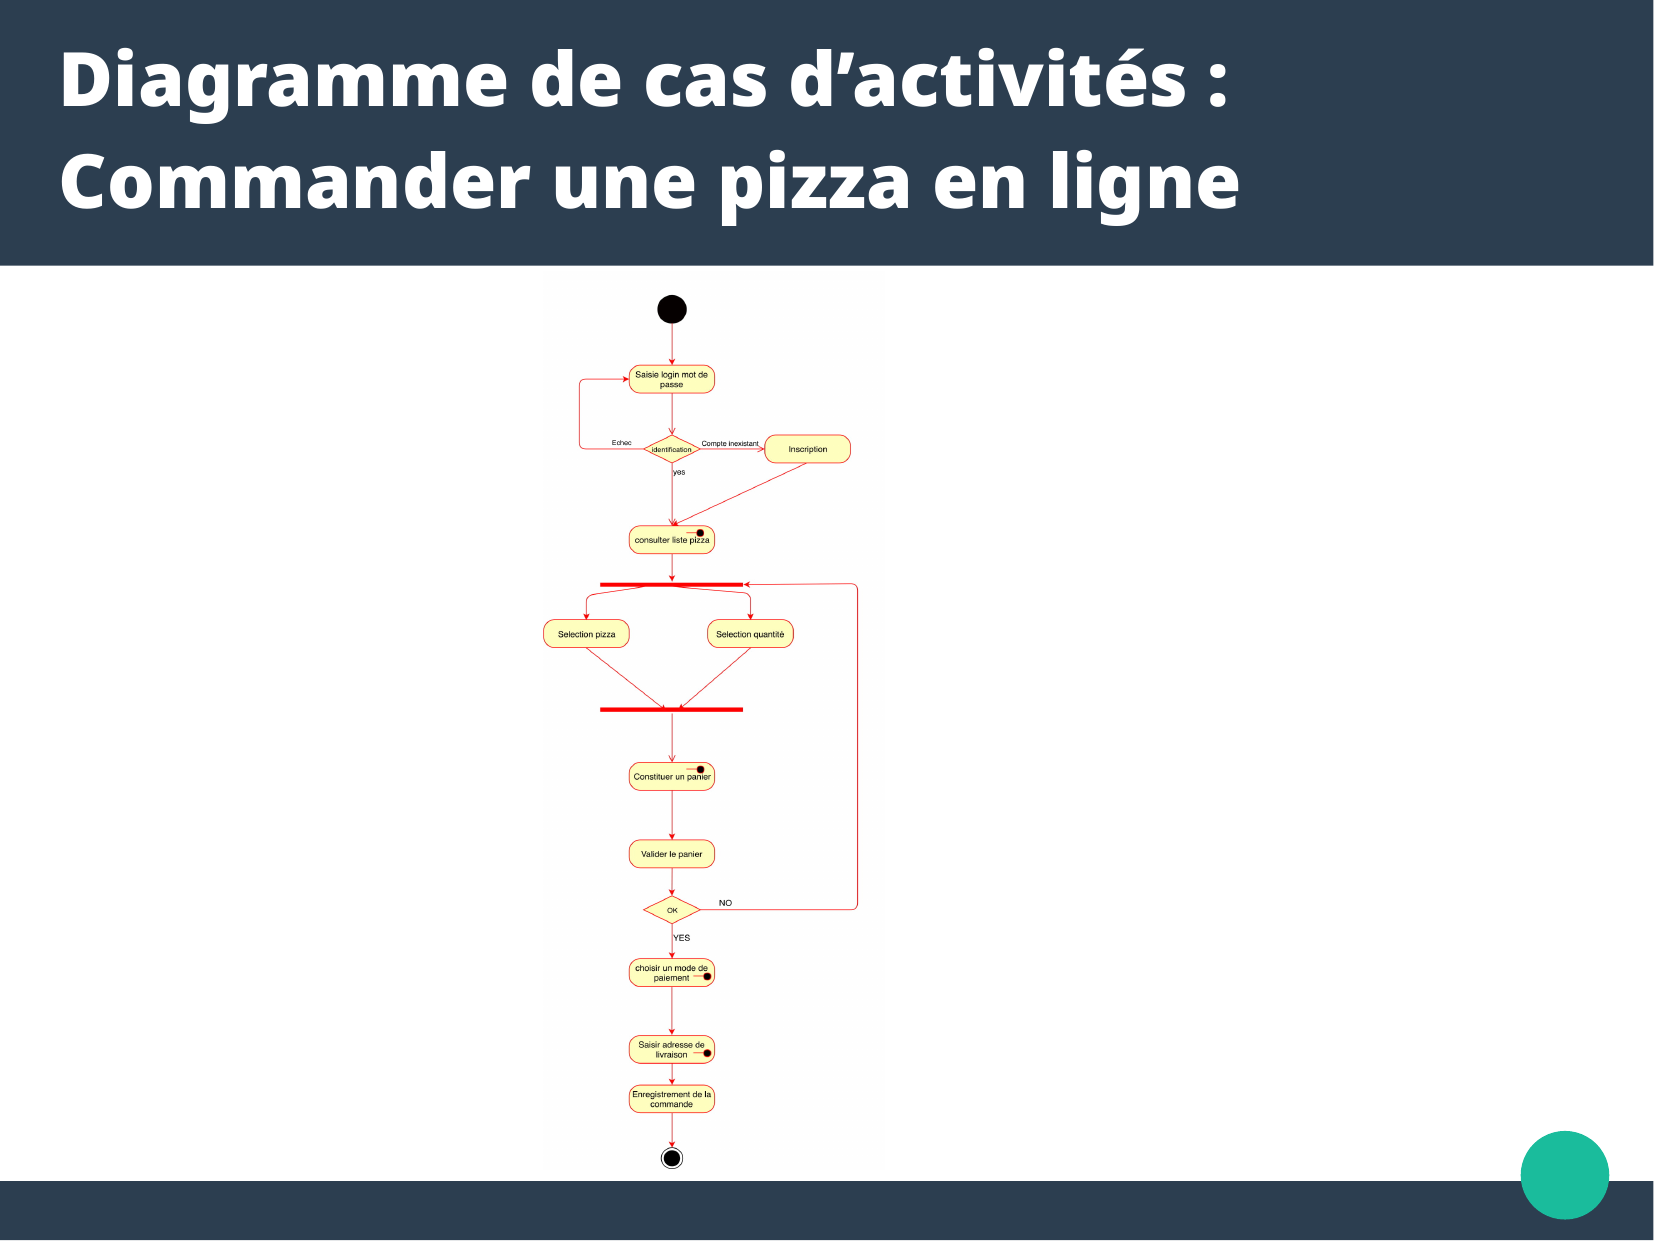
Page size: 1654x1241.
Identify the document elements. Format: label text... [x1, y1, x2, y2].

title Diagramme de cas d’activités : Commander une pizza en ligne [59, 40, 1595, 216]
picture [543, 271, 885, 1170]
